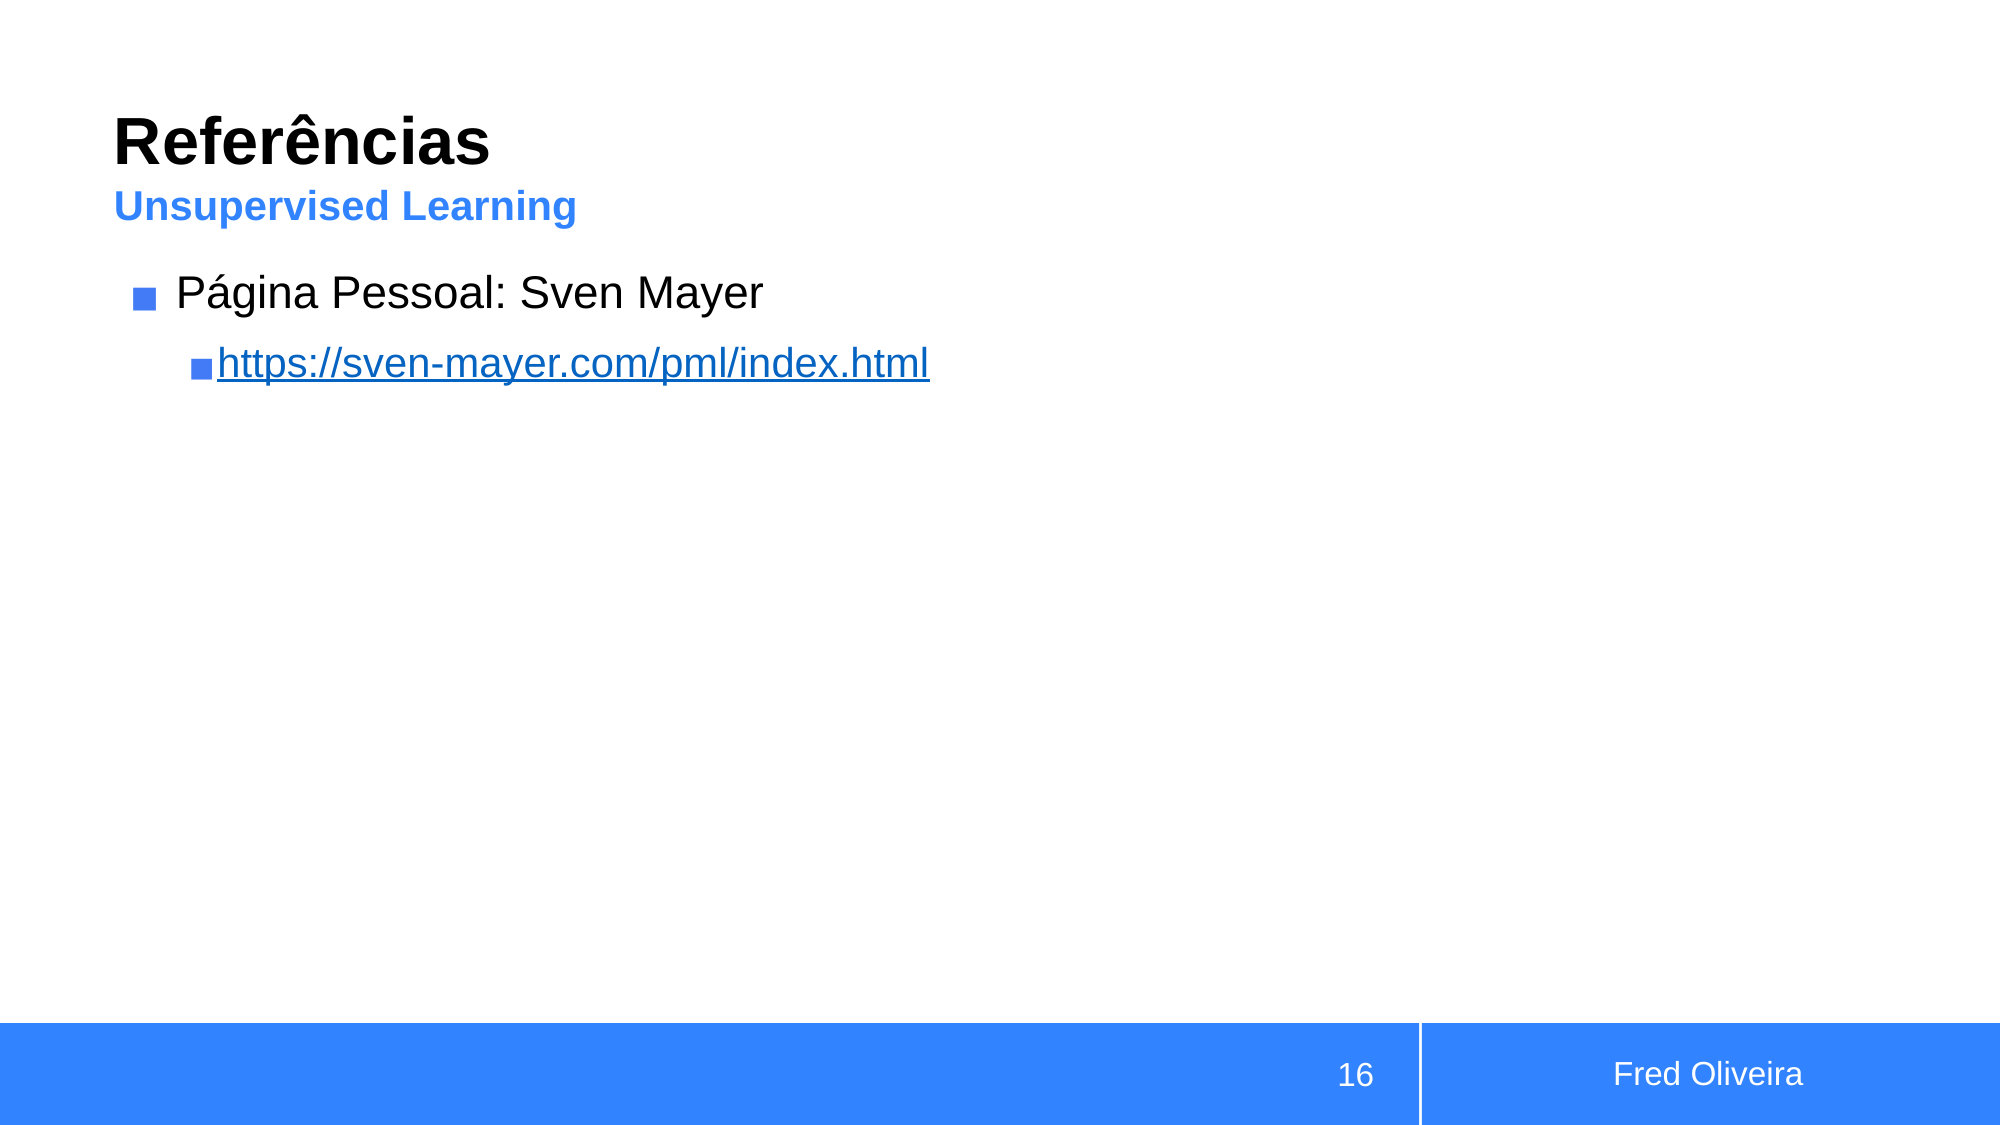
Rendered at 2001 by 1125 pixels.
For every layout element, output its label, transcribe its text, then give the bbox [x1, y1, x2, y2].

title Referências [114, 19, 1420, 178]
footer Fred Oliveira [1442, 1042, 1975, 1102]
list Página Pessoal: Sven Mayer https://sven-mayer.com/pml/index.html [114, 262, 1420, 1006]
slide_number <number> [1260, 1043, 1390, 1104]
list Unsupervised Learning [114, 178, 1420, 262]
